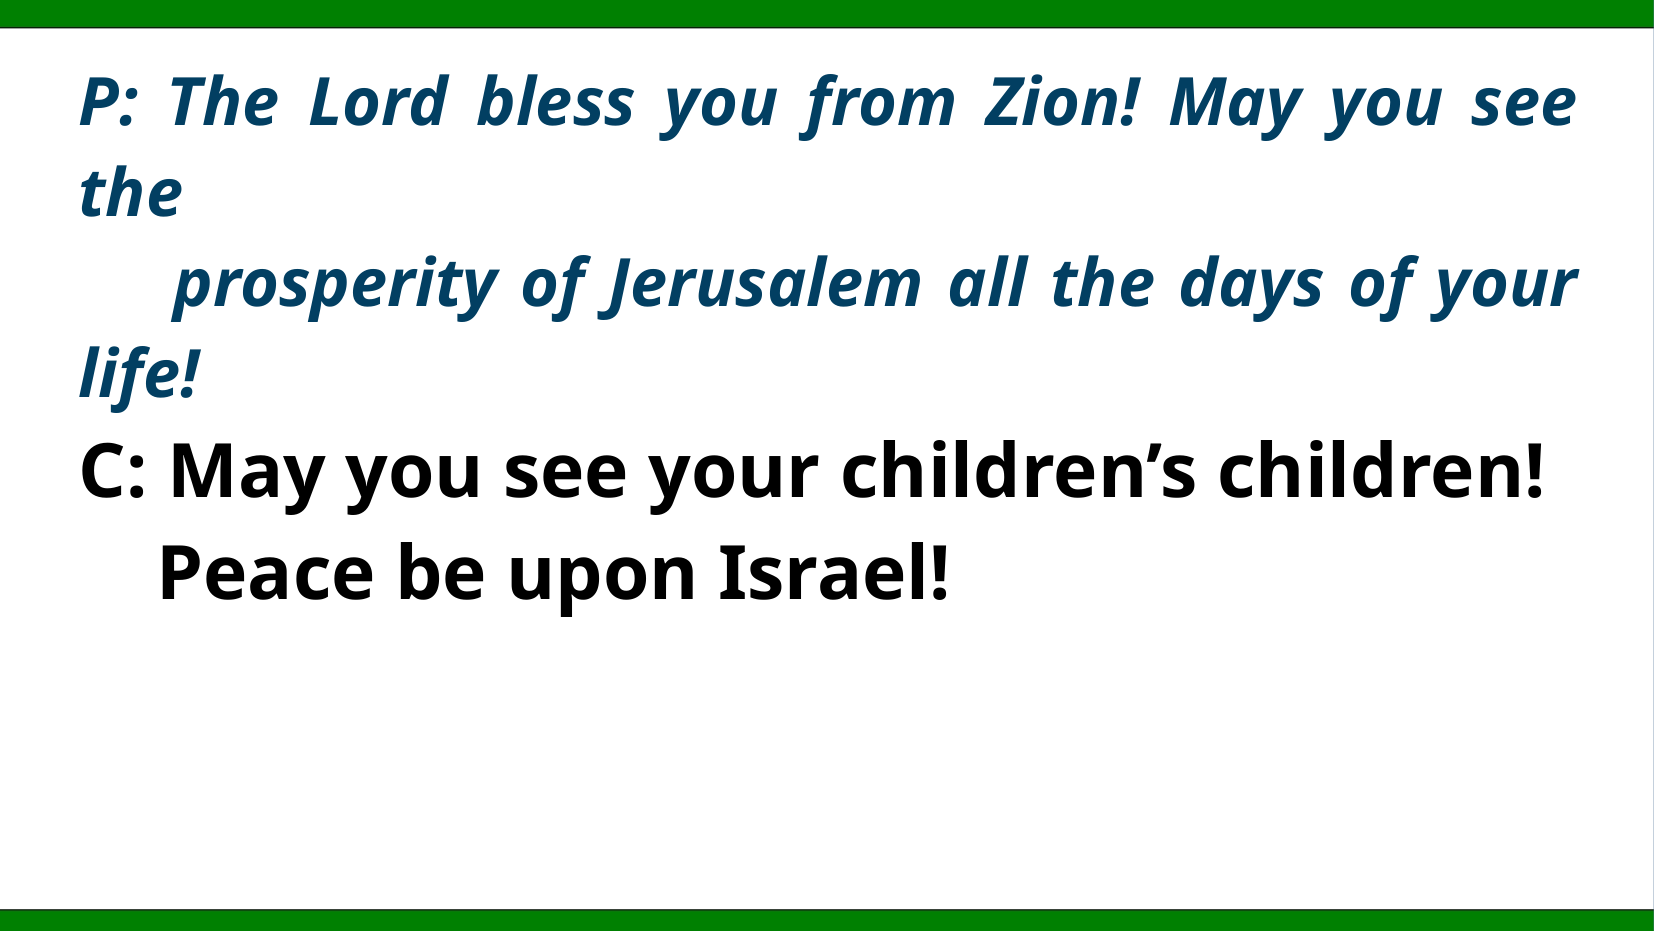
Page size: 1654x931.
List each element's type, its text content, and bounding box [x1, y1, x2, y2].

picture [0, 0, 1654, 931]
text_box P: The Lord bless you from Zion! May you see the prosperity of Jerusalem all the days of your life! C: May you see your children’s children! Peace be upon Israel! [63, 46, 1594, 439]
